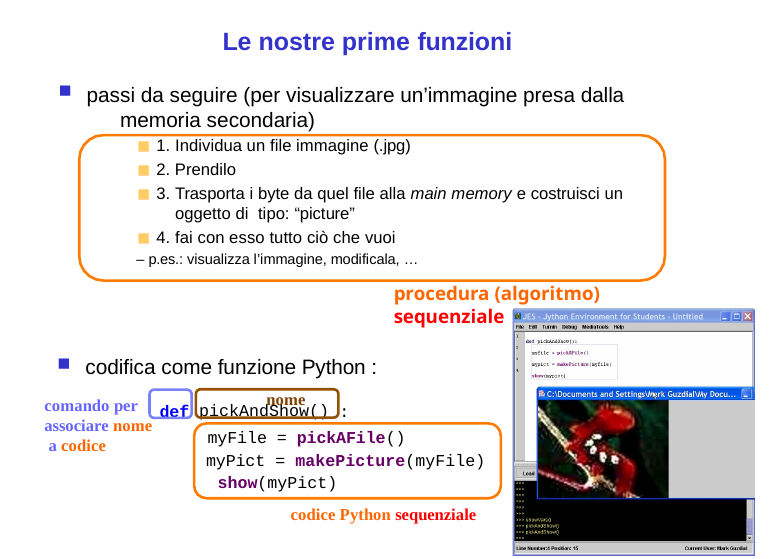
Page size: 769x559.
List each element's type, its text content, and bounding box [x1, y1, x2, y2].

text_box def pickAndShow() : [198, 391, 337, 415]
text_box myFile = pickAFile() myPict = makePicture(myFile) show(myPict) [203, 421, 489, 494]
text_box codice Python sequenziale [288, 501, 478, 526]
text_box [513, 309, 755, 556]
text_box comando per associare nome a codice [42, 392, 155, 457]
title Le nostre prime funzioni [220, 23, 515, 58]
text_box def pickAndShow() : [157, 391, 190, 415]
text_box passi da seguire (per visualizzare un’immagine presa dalla memoria secondaria) 1. Individua un file immagine (.jpg) 2. Prendilo 3. Trasporta i byte da quel file alla main memory e costruisci un oggetto di tipo: “picture” 4. fai con esso tutto ciò che vuoi – p.es.: visualizza l’immagine, modificala, … procedura (algoritmo) sequenziale codifica come funzione Python : nome [53, 79, 707, 388]
